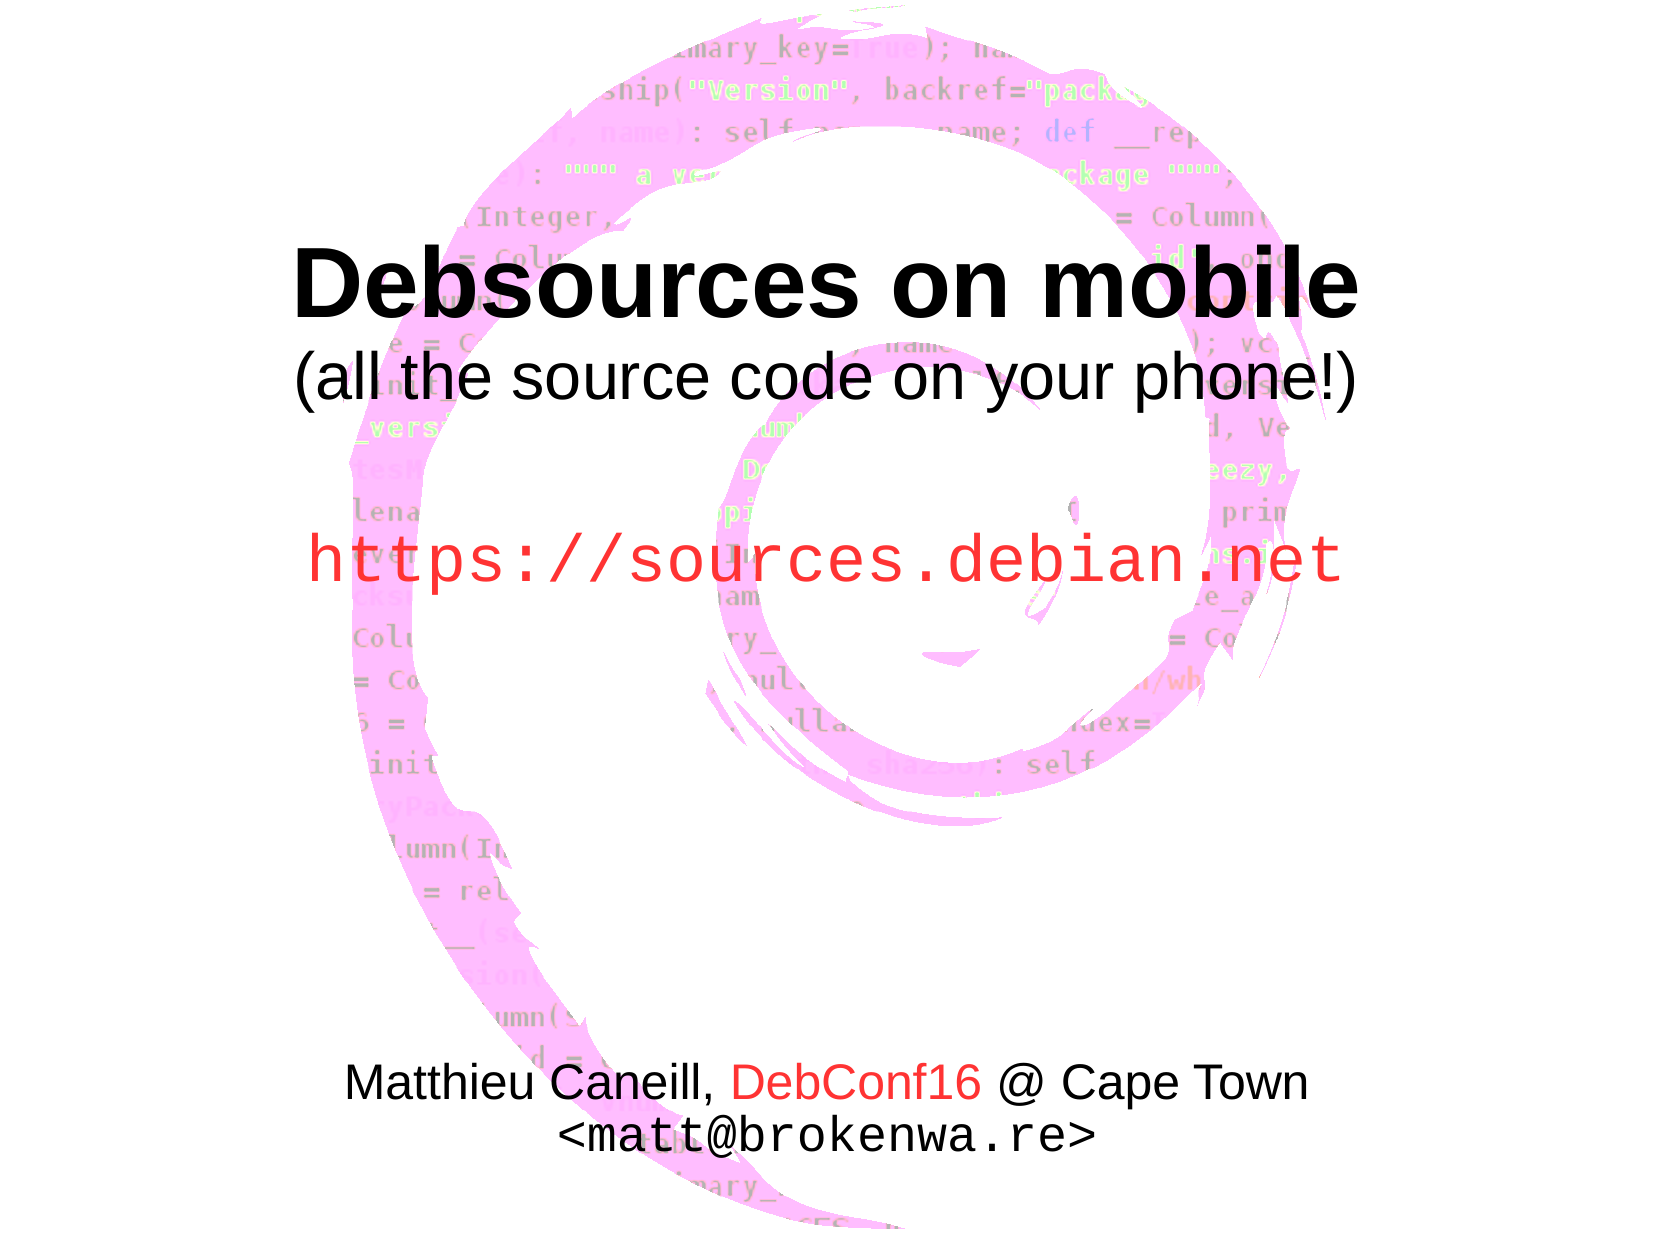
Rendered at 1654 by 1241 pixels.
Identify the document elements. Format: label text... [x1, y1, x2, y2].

subtitle Debsources on mobile (all the source code on your phone!) https://sources.debian.net Matthieu Caneill, DebConf16 @ Cape Town <matt@brokenwa.re> [82, 0, 1571, 1167]
picture [325, 1167, 1330, 1239]
